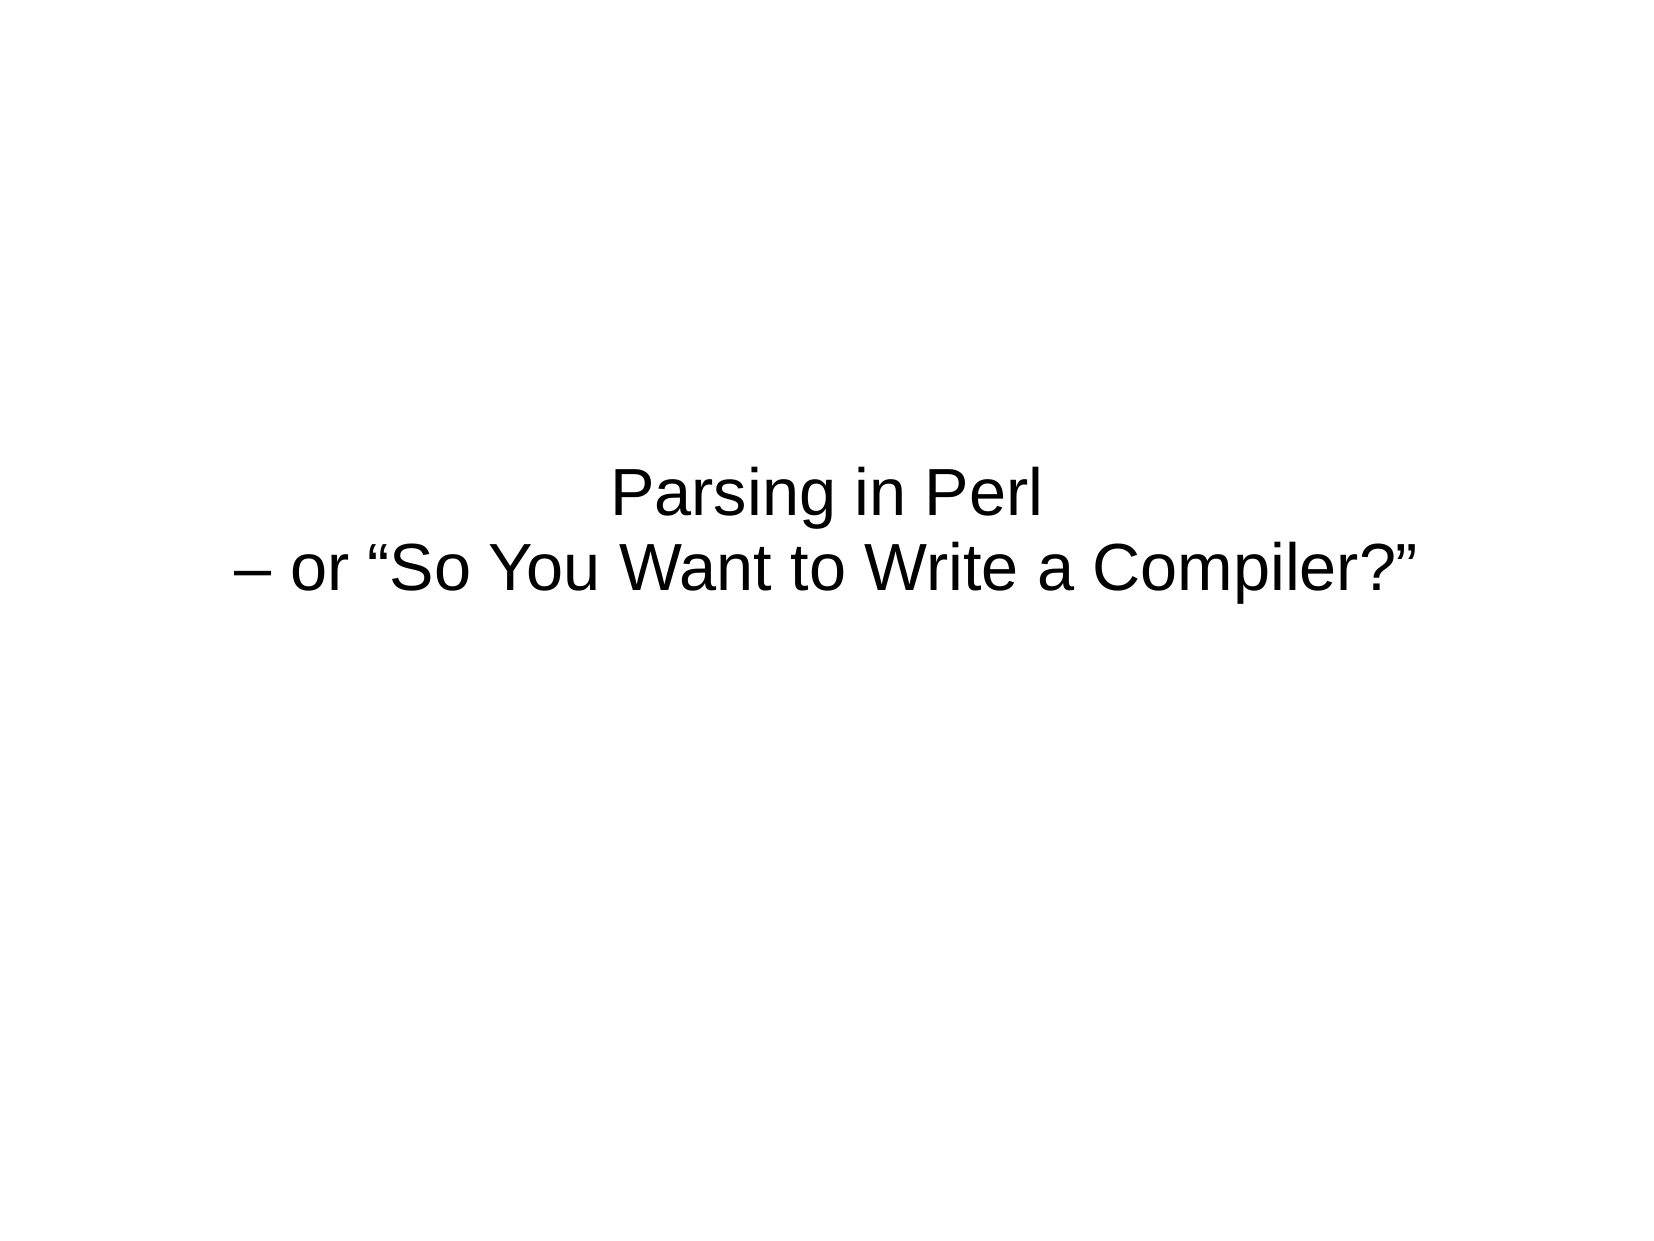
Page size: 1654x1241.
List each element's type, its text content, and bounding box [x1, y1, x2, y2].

subtitle Parsing in Perl – or “So You Want to Write a Compiler?” [82, 49, 1571, 1010]
